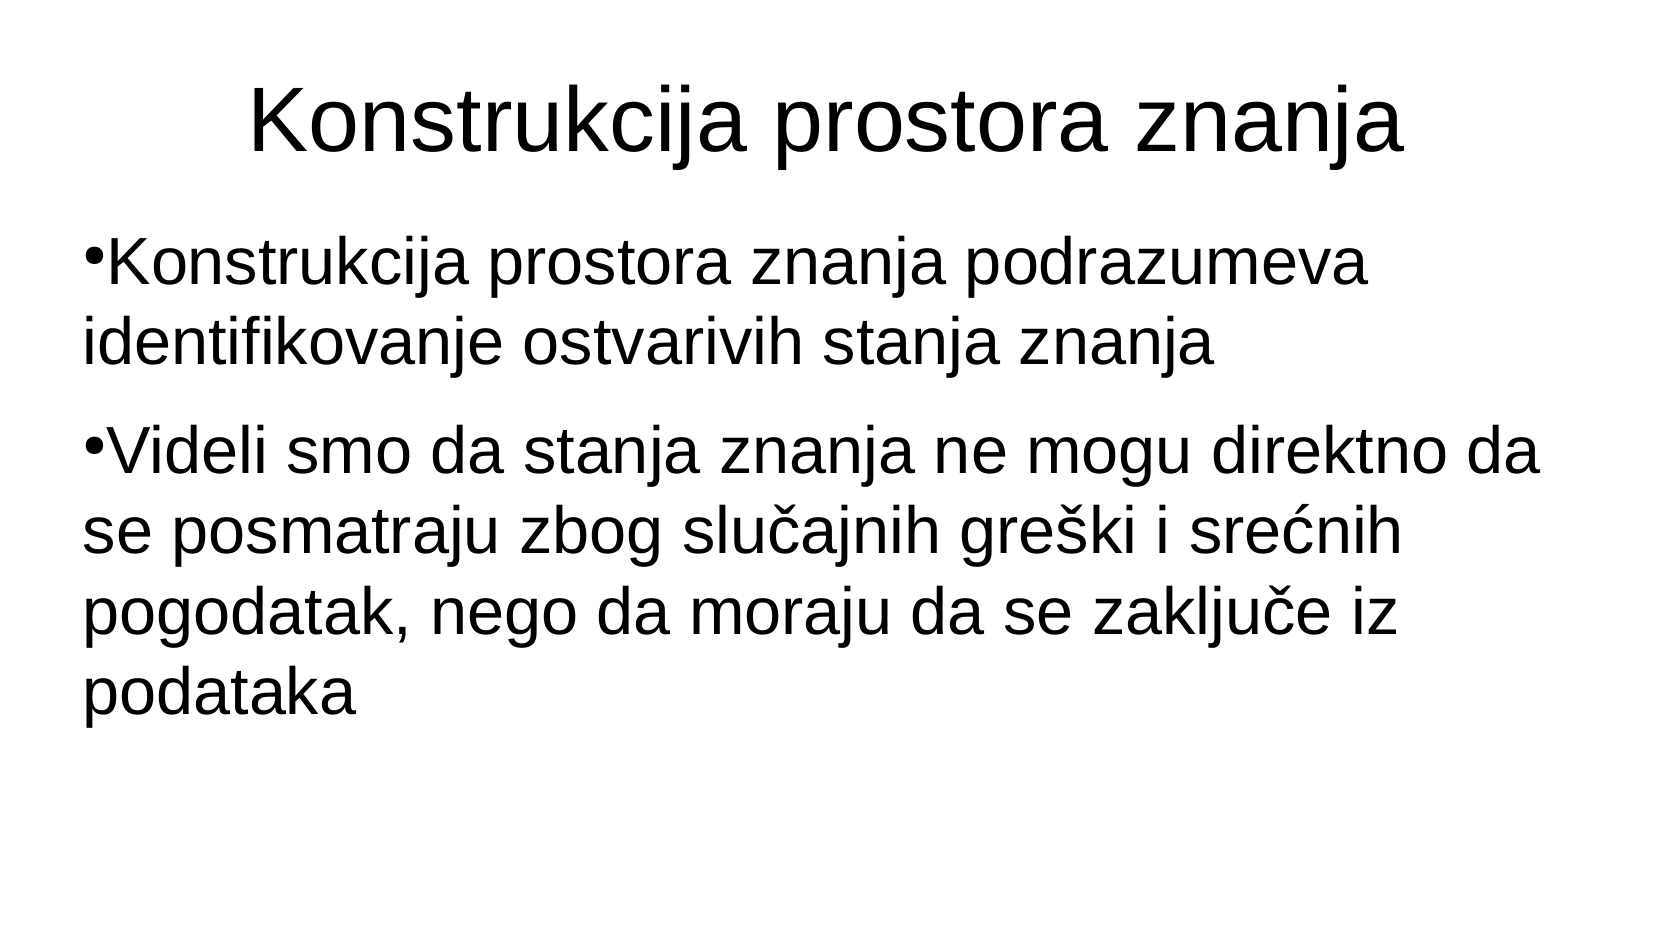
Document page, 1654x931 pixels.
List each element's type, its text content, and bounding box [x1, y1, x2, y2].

title Konstrukcija prostora znanja [82, 37, 1571, 193]
list Konstrukcija prostora znanja podrazumeva identifikovanje ostvarivih stanja znanja Videli smo da stanja znanja ne mogu direktno da se posmatraju zbog slučajnih greški i srećnih pogodatak, nego da moraju da se zaključe iz podataka [82, 217, 1571, 758]
